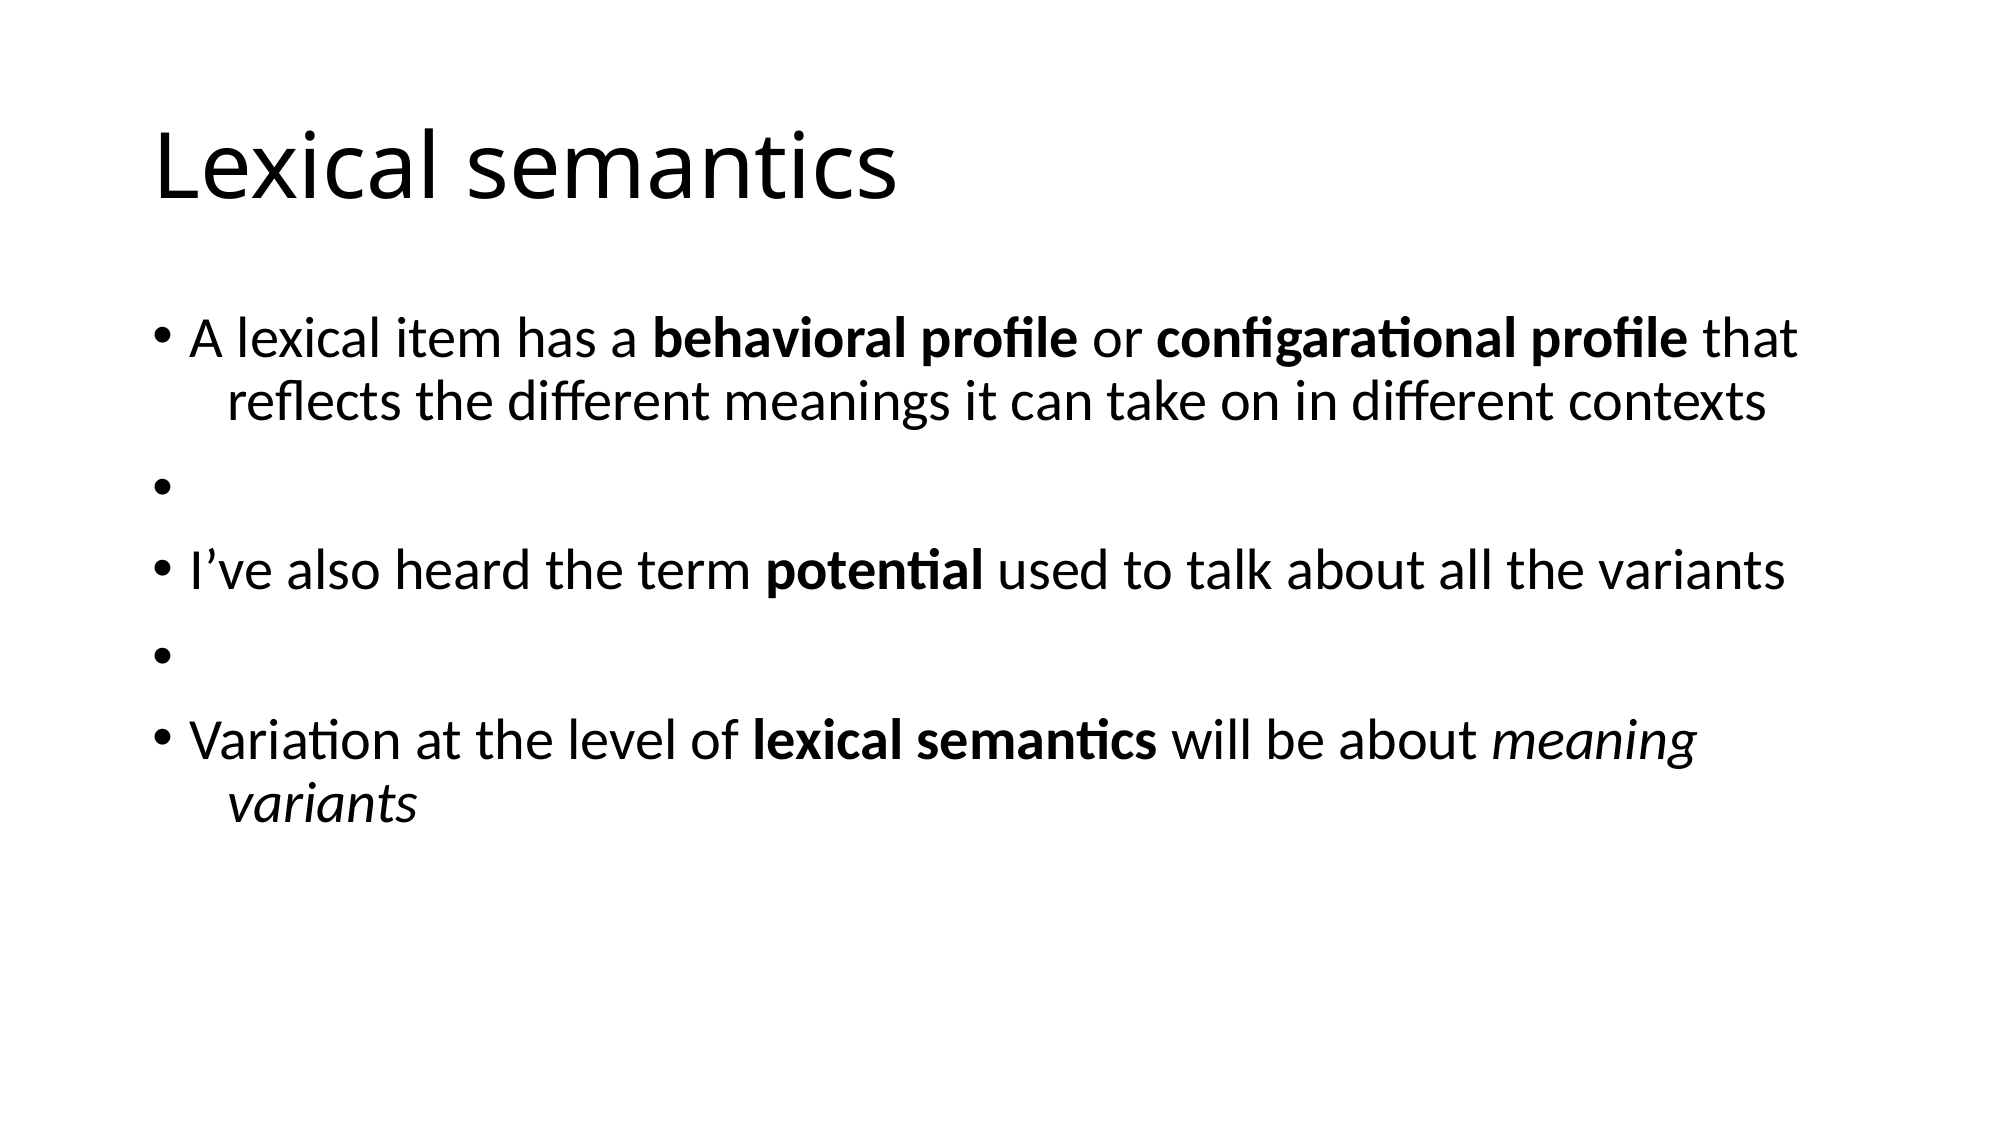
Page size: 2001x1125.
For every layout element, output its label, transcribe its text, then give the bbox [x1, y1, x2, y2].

list A lexical item has a behavioral profile or configarational profile that reflects the different meanings it can take on in different contexts I’ve also heard the term potential used to talk about all the variants Variation at the level of lexical semantics will be about meaning variants [137, 299, 1863, 1014]
title Lexical semantics [137, 59, 1863, 278]
